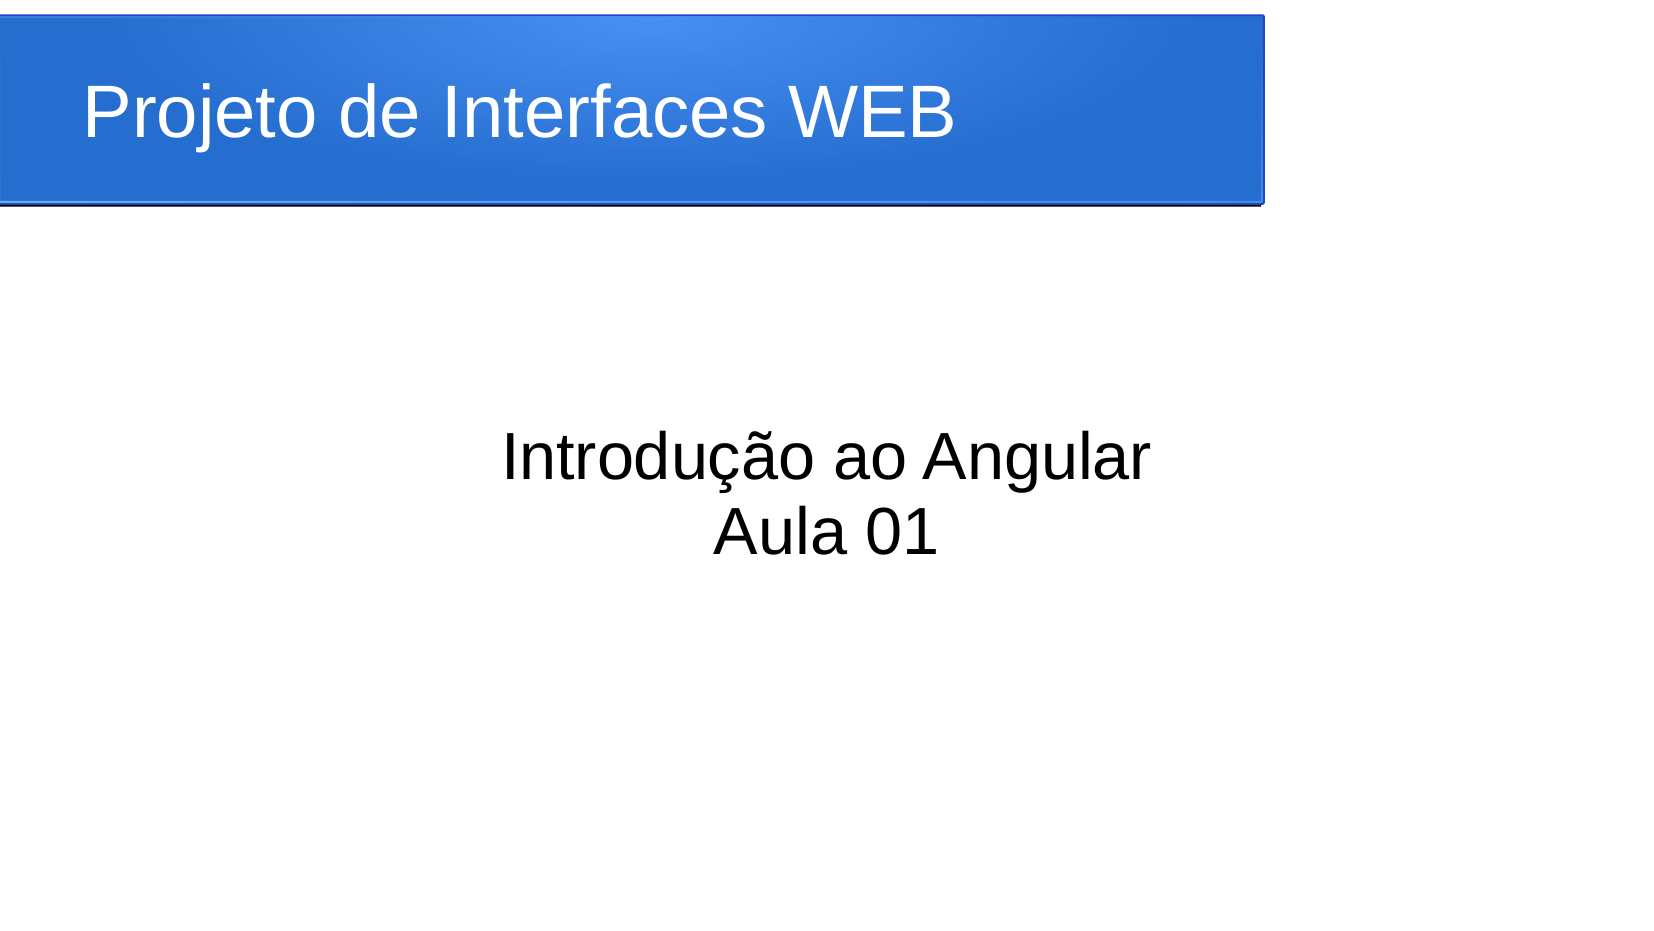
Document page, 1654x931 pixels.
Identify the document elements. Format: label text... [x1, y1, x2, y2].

title Projeto de Interfaces WEB [82, 35, 1235, 189]
subtitle Introdução ao Angular Aula 01 [82, 224, 1571, 764]
